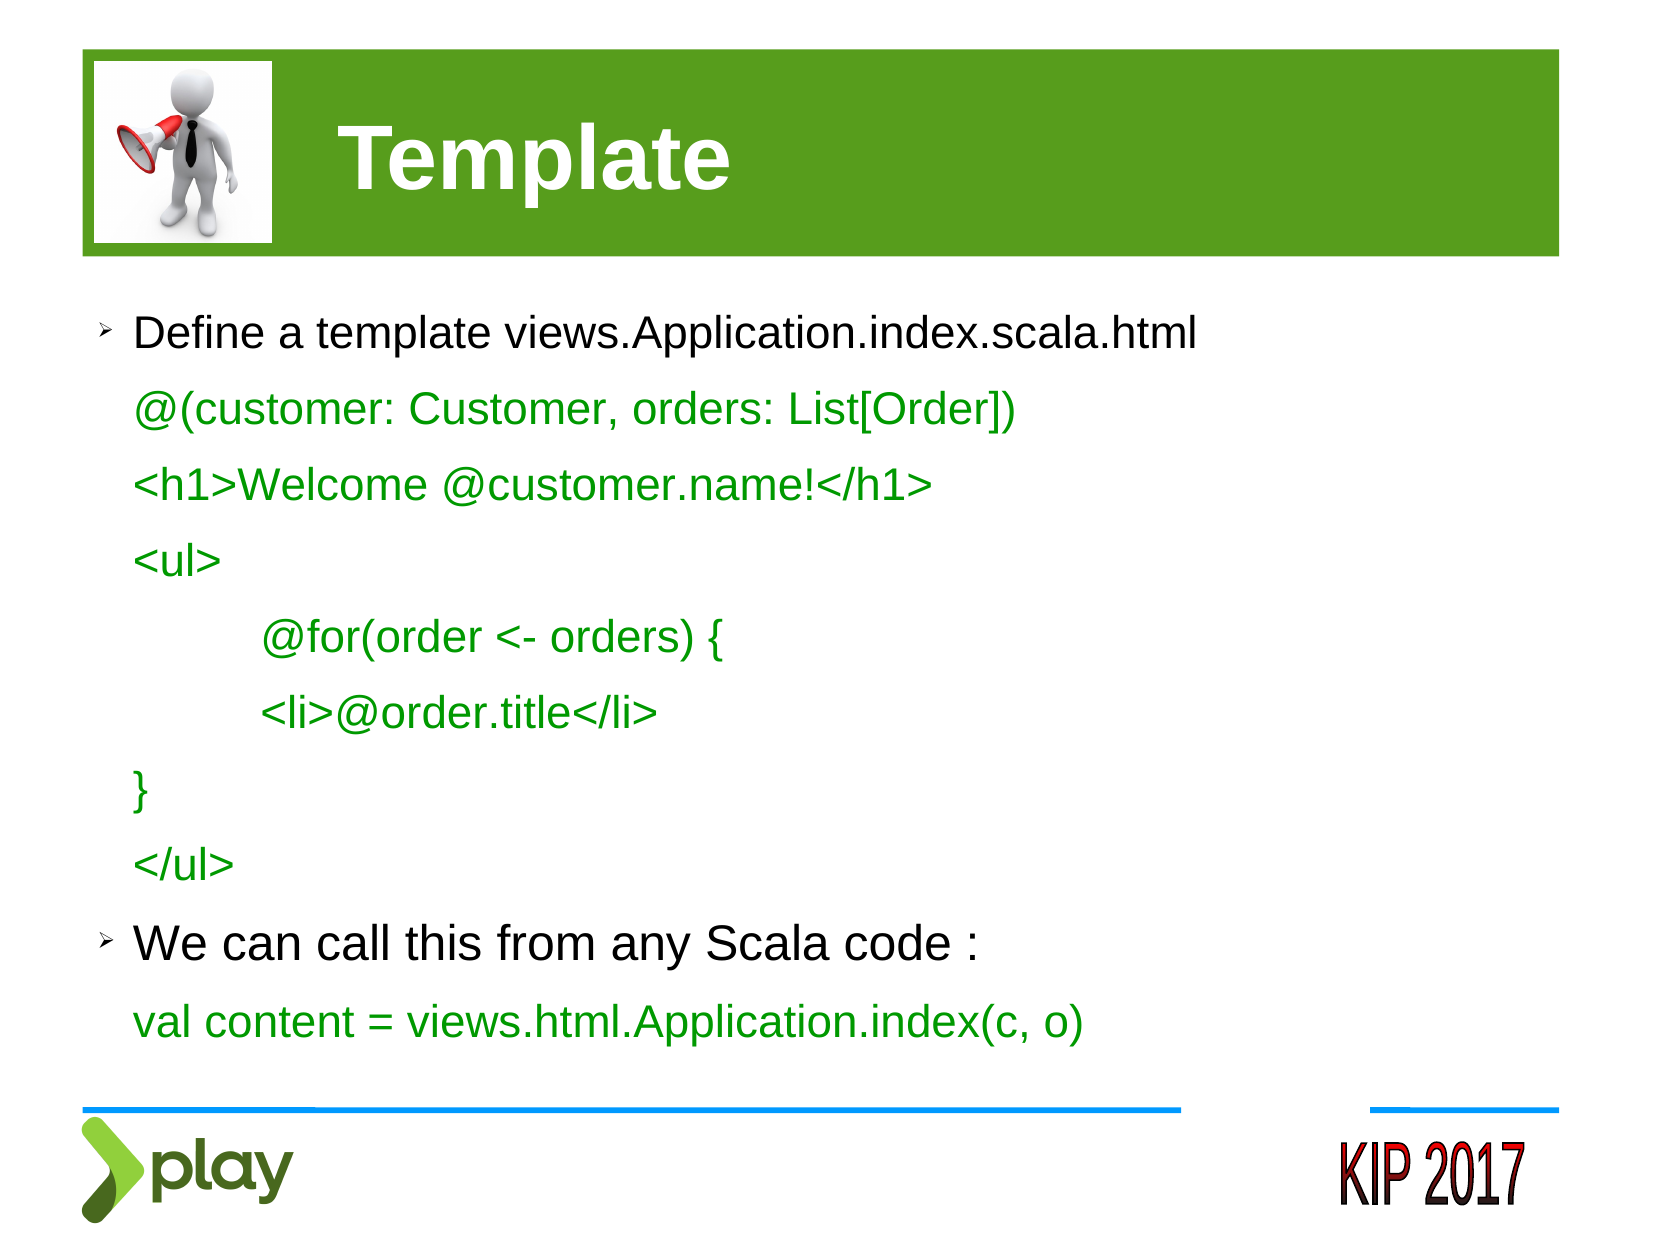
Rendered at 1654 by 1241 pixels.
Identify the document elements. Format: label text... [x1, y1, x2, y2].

text_box Define a template views.Application.index.scala.html @(customer: Customer, orders: List[Order]) <h1>Welcome @customer.name!</h1> <ul> @for(order <- orders) { <li>@order.title</li> } </ul> We can call this from any Scala code : val content = views.html.Application.index(c, o) [82, 299, 1560, 1065]
title Template [82, 49, 1560, 257]
picture [68, 1111, 302, 1229]
picture [94, 61, 272, 243]
